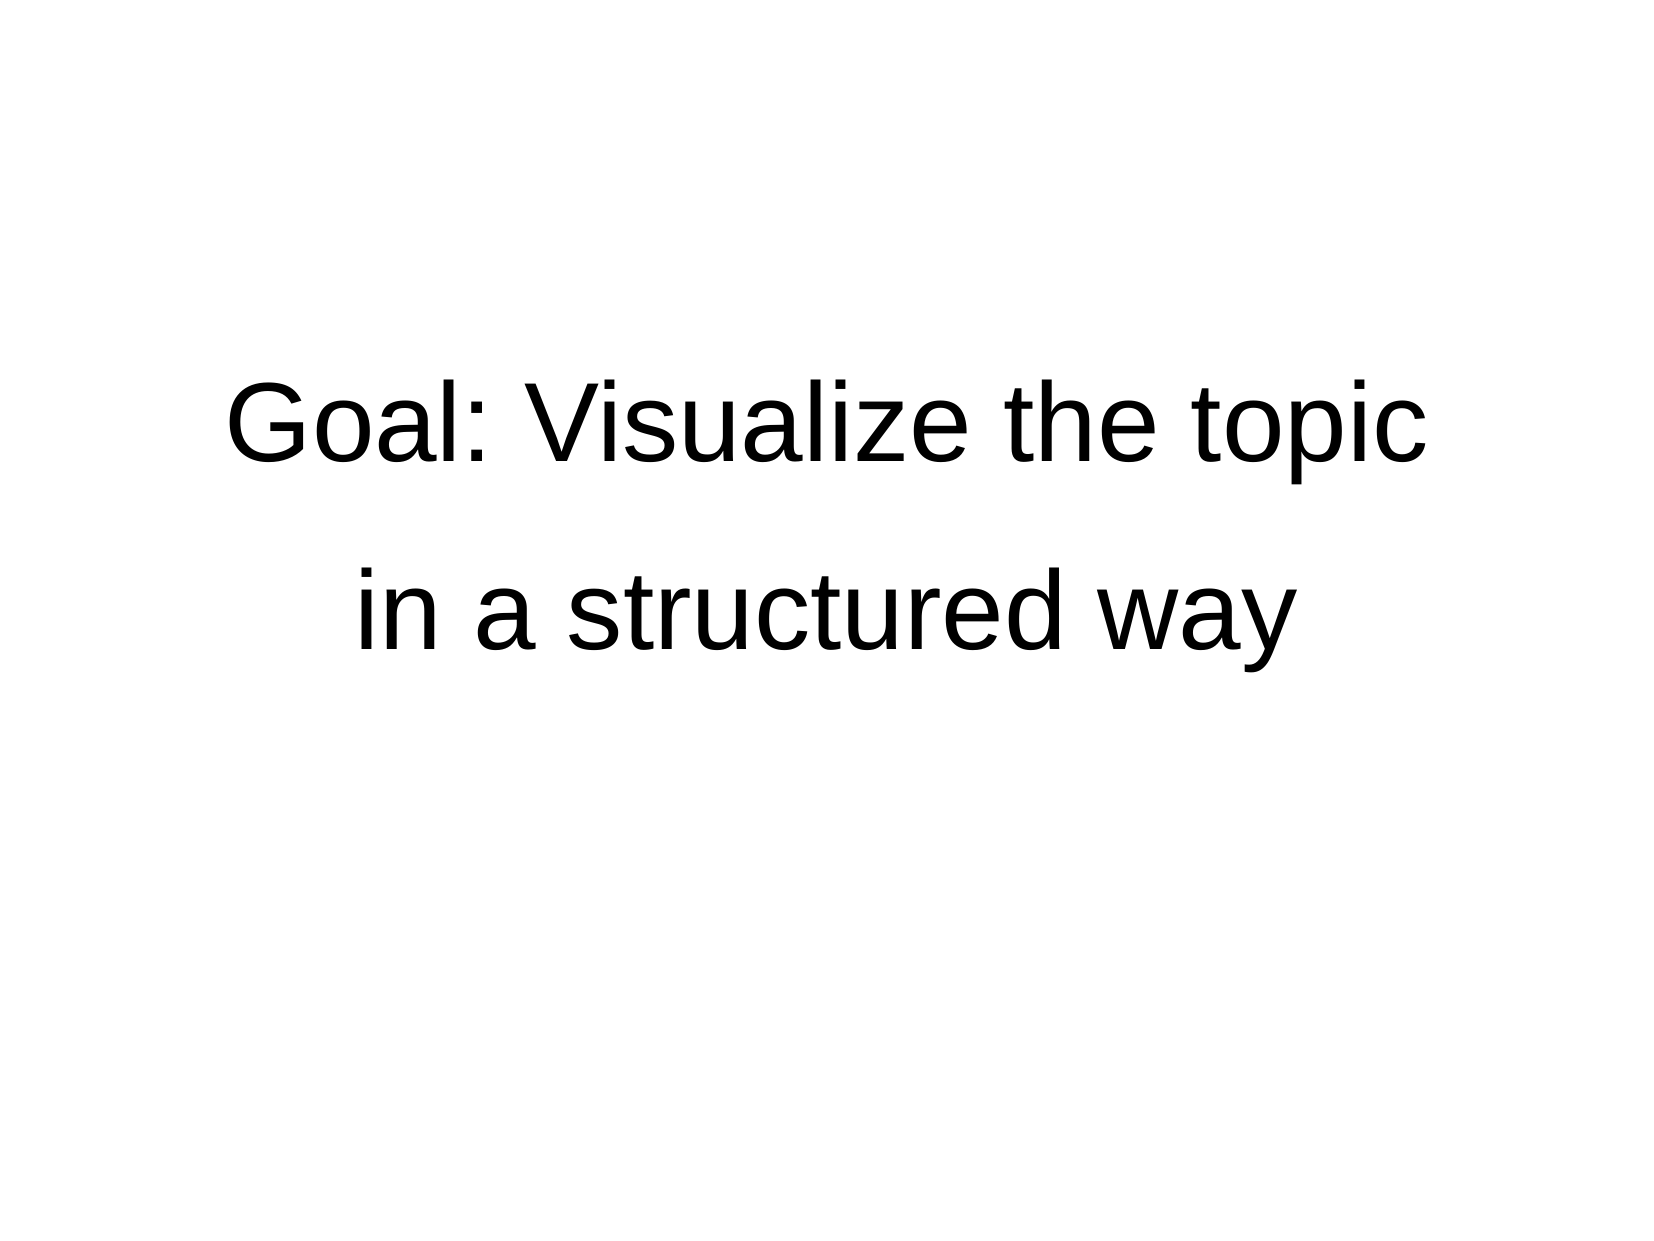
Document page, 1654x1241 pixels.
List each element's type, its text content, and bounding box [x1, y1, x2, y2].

subtitle Goal: Visualize the topic in a structured way [82, 49, 1571, 1109]
